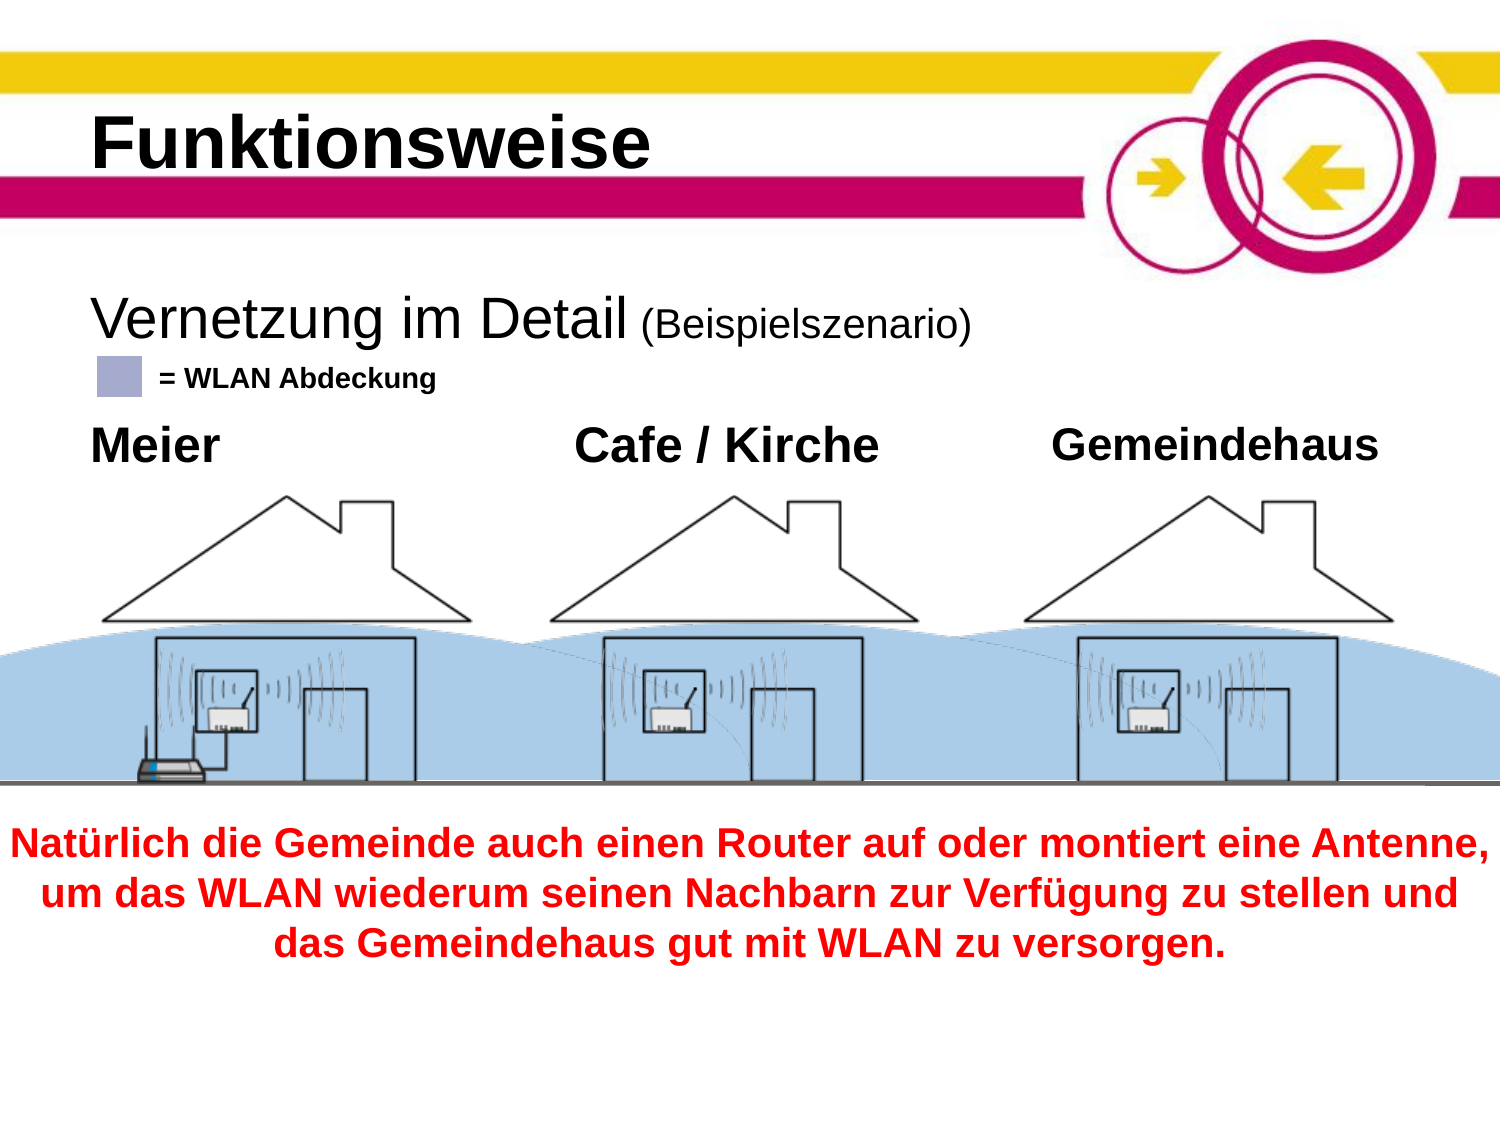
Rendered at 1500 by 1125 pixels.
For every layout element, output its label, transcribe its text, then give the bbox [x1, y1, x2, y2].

text_box Meier [75, 397, 383, 485]
picture [0, 495, 1500, 784]
text_box Funktionsweise [75, 11, 1425, 200]
text_box = WLAN Abdeckung [144, 333, 636, 420]
text_box Vernetzung im Detail (Beispielszenario) [75, 252, 1425, 365]
text_box [97, 356, 142, 397]
text_box Cafe / Kirche [559, 397, 957, 485]
text_box Natürlich die Gemeinde auch einen Router auf oder montiert eine Antenne, um das WLAN wiederum seinen Nachbarn zur Verfügung zu stellen und das Gemeindehaus gut mit WLAN zu versorgen. [0, 800, 1500, 913]
text_box Gemeindehaus [1036, 397, 1406, 485]
